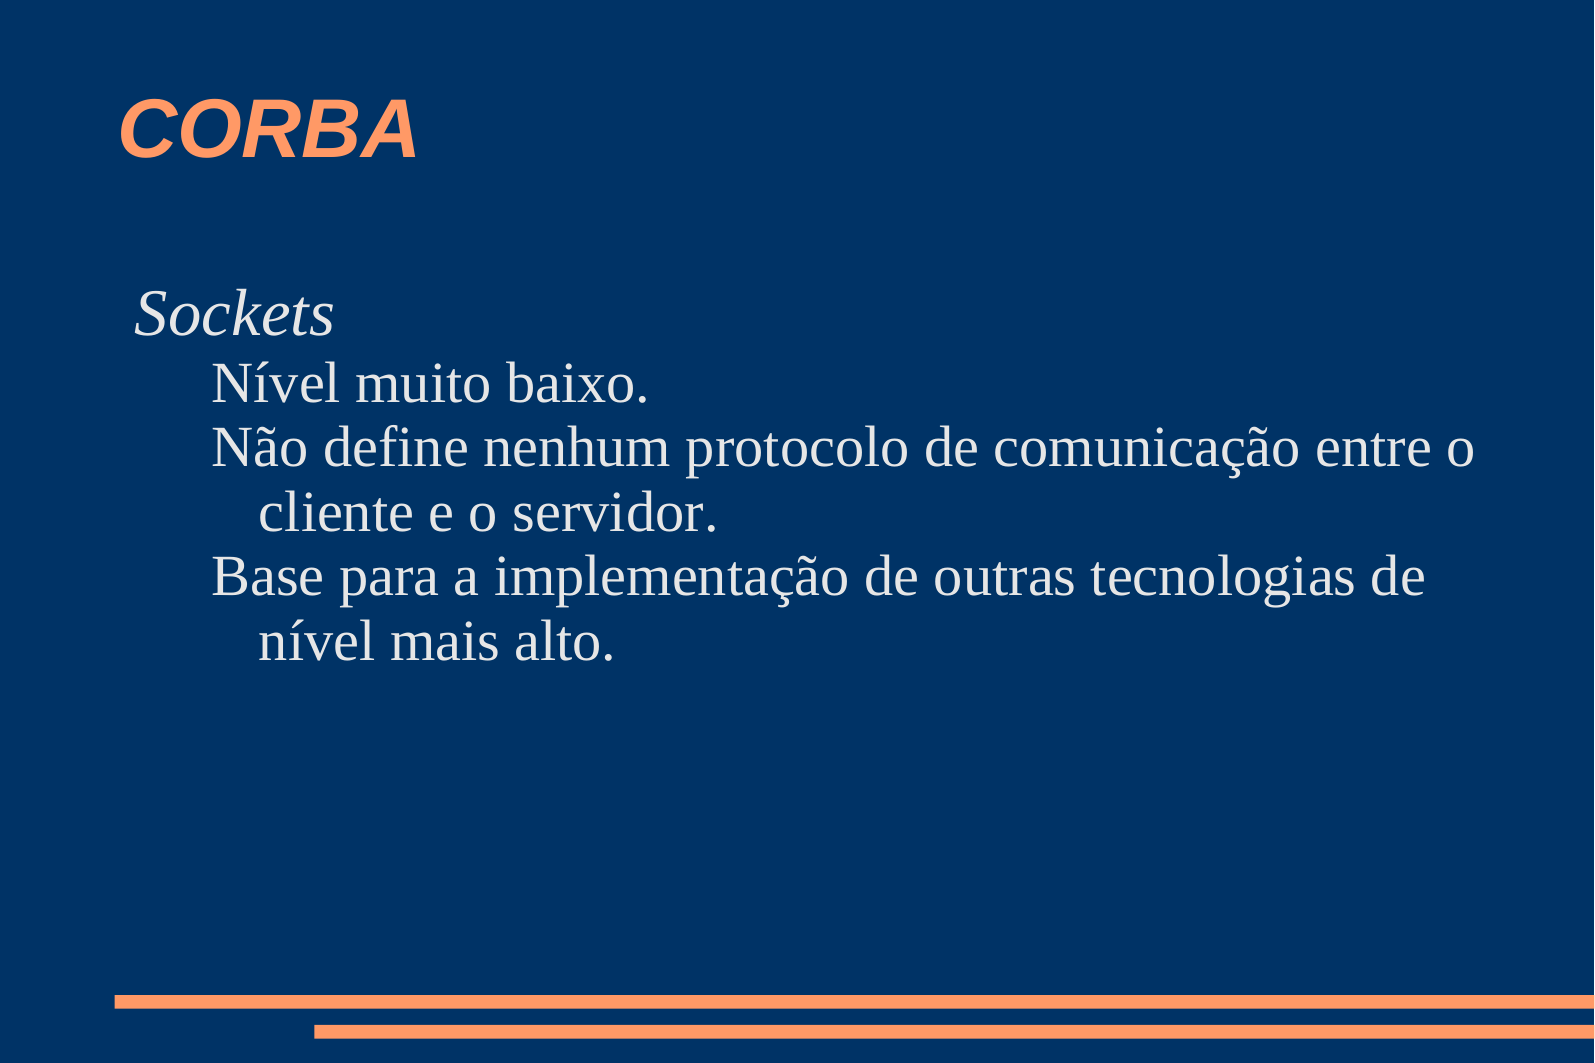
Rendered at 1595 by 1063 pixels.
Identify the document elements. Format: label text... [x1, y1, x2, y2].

list Sockets Nível muito baixo. Não define nenhum protocolo de comunicação entre o cliente e o servidor. Base para a implementação de outras tecnologias de nível mais alto. [117, 276, 1505, 971]
title CORBA [117, 39, 1479, 218]
